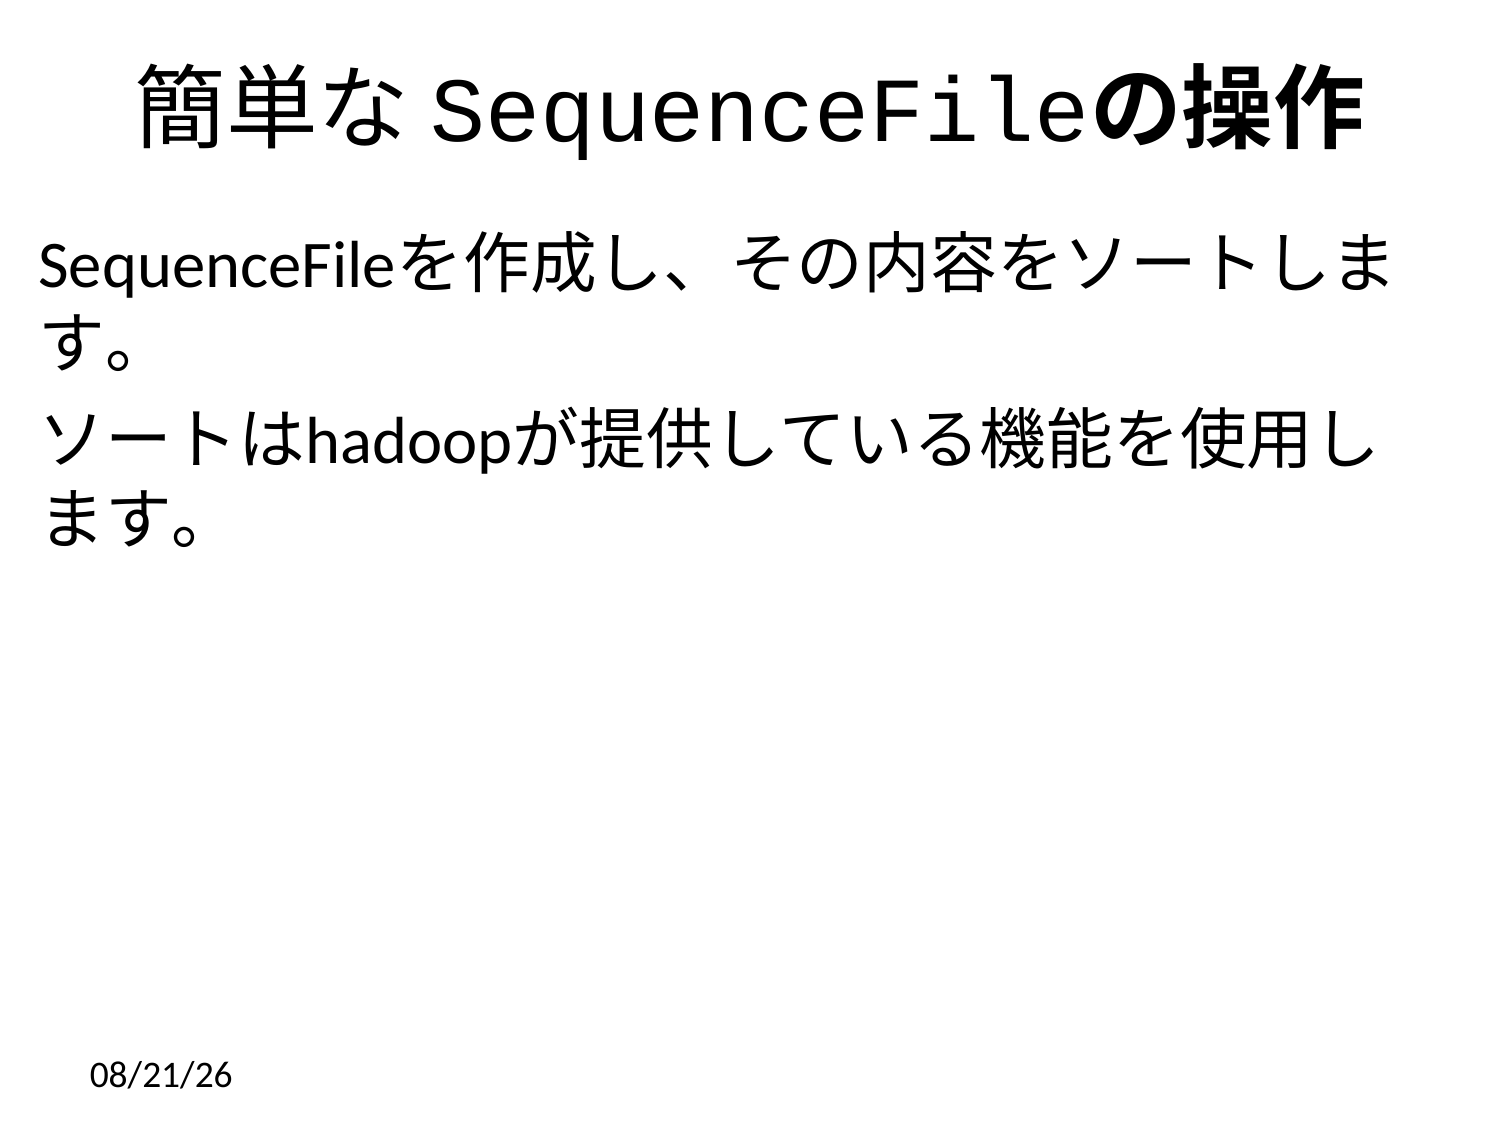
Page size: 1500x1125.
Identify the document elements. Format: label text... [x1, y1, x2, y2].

title 簡単な SequenceFileの操作 [75, 21, 1426, 189]
list SequenceFileを作成し、その内容をソートします。 ソートはhadoopが提供している機能を使用します。 [23, 212, 1426, 1006]
